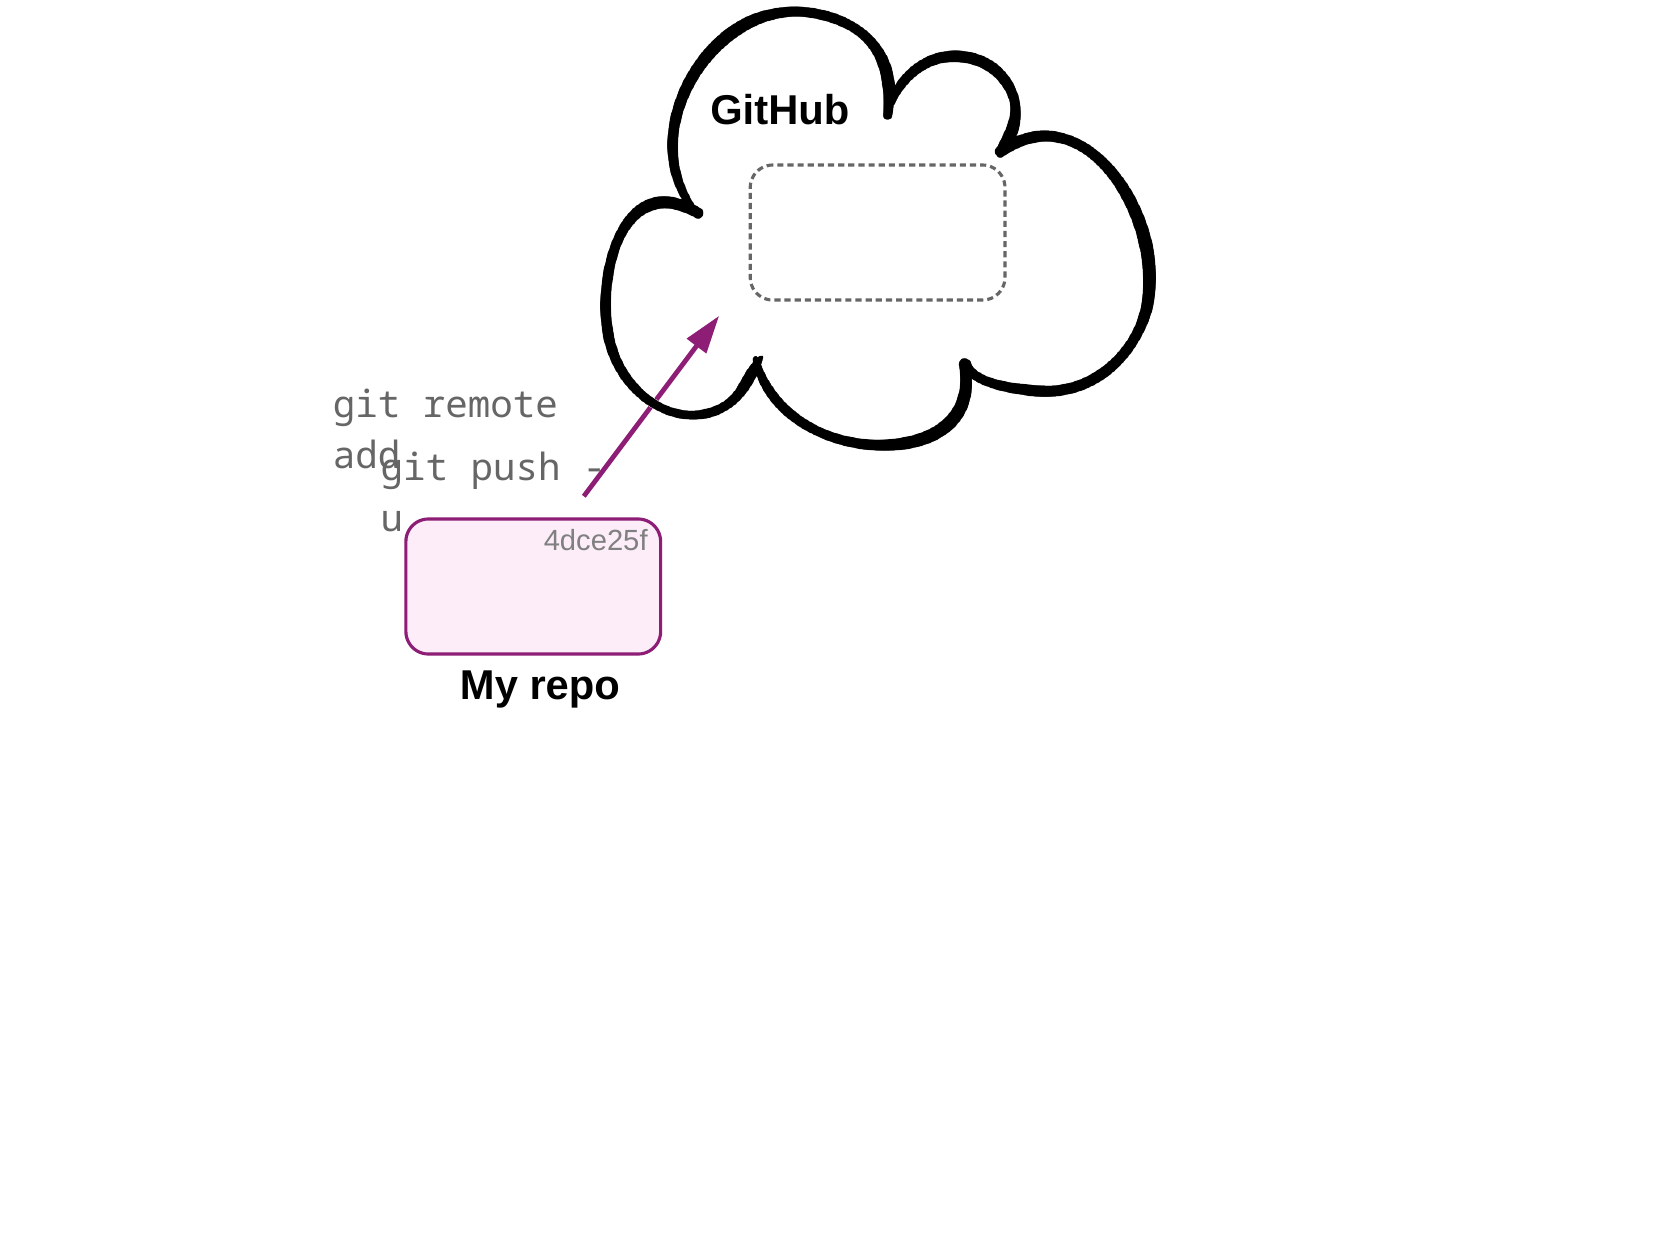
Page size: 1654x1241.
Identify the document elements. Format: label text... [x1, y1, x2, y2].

picture [600, 6, 1156, 451]
text_box 4dce25f [512, 516, 680, 571]
text_box [405, 518, 661, 655]
text_box git push -u [365, 433, 636, 486]
text_box git remote add [318, 370, 600, 424]
text_box My repo [435, 653, 646, 725]
